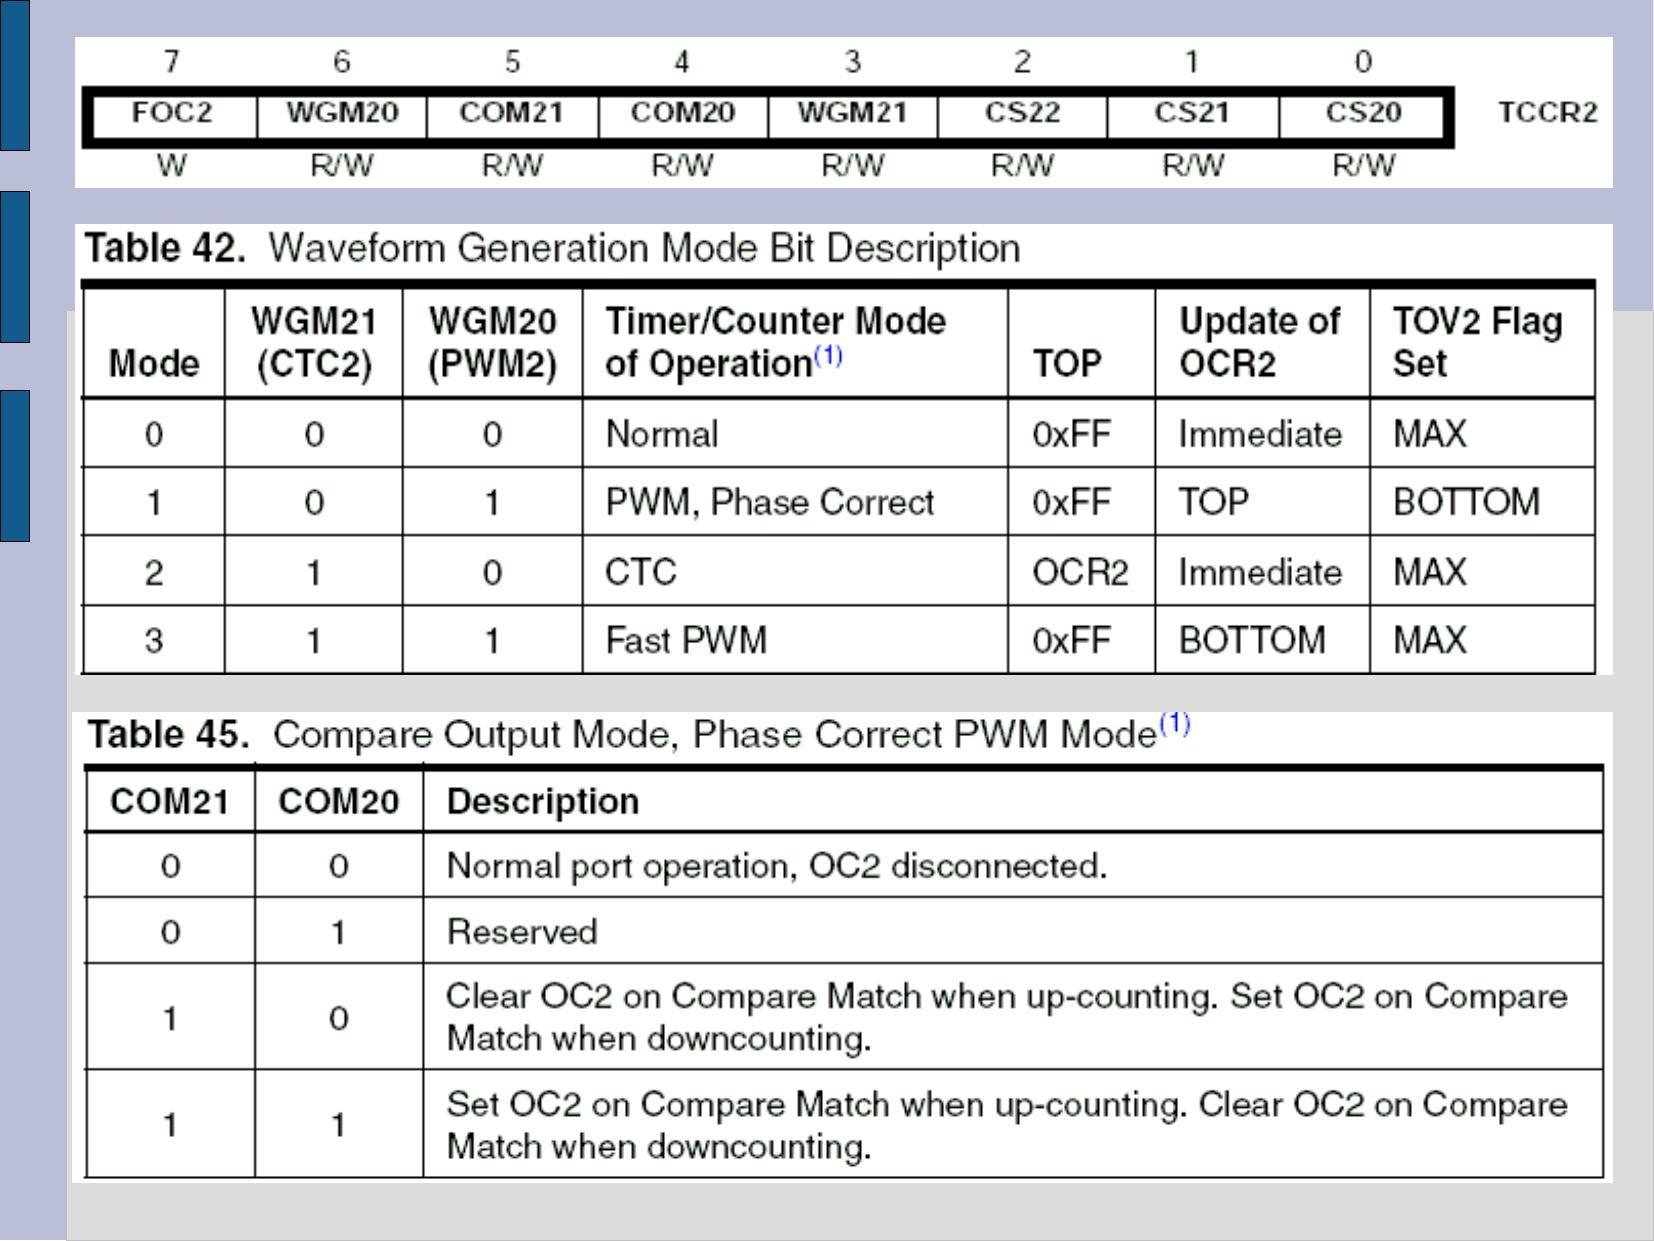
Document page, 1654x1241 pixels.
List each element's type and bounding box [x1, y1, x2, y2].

picture [72, 712, 1613, 1183]
picture [75, 37, 1613, 188]
picture [75, 224, 1613, 676]
